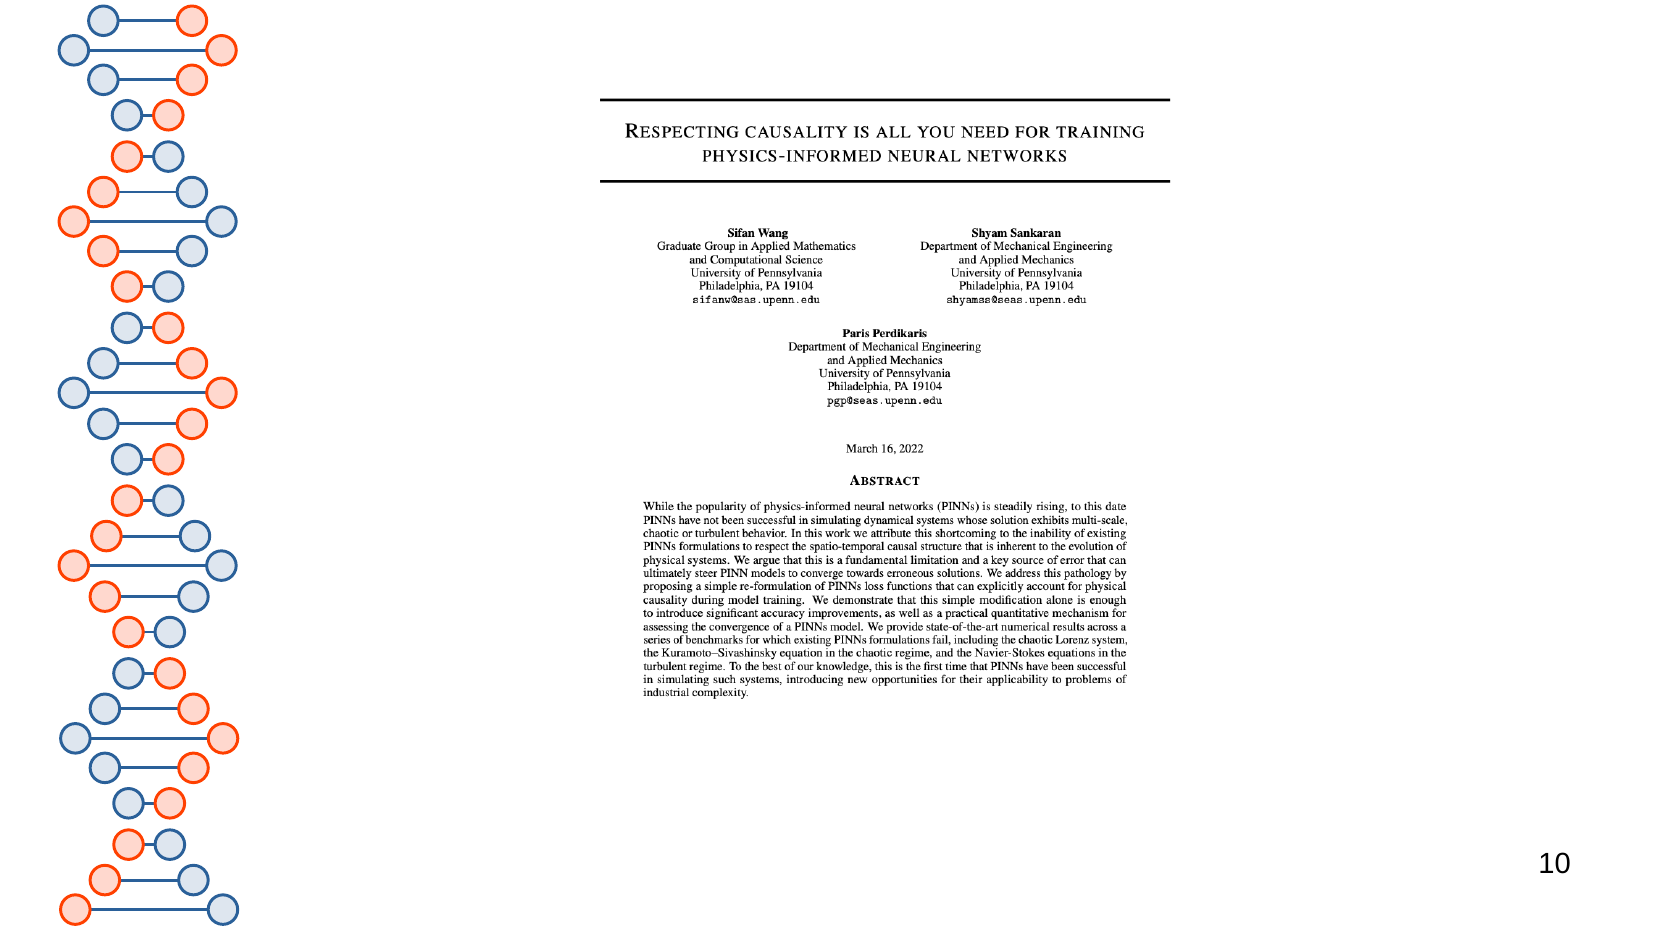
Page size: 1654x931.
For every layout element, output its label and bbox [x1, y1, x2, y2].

picture [590, 88, 1179, 709]
